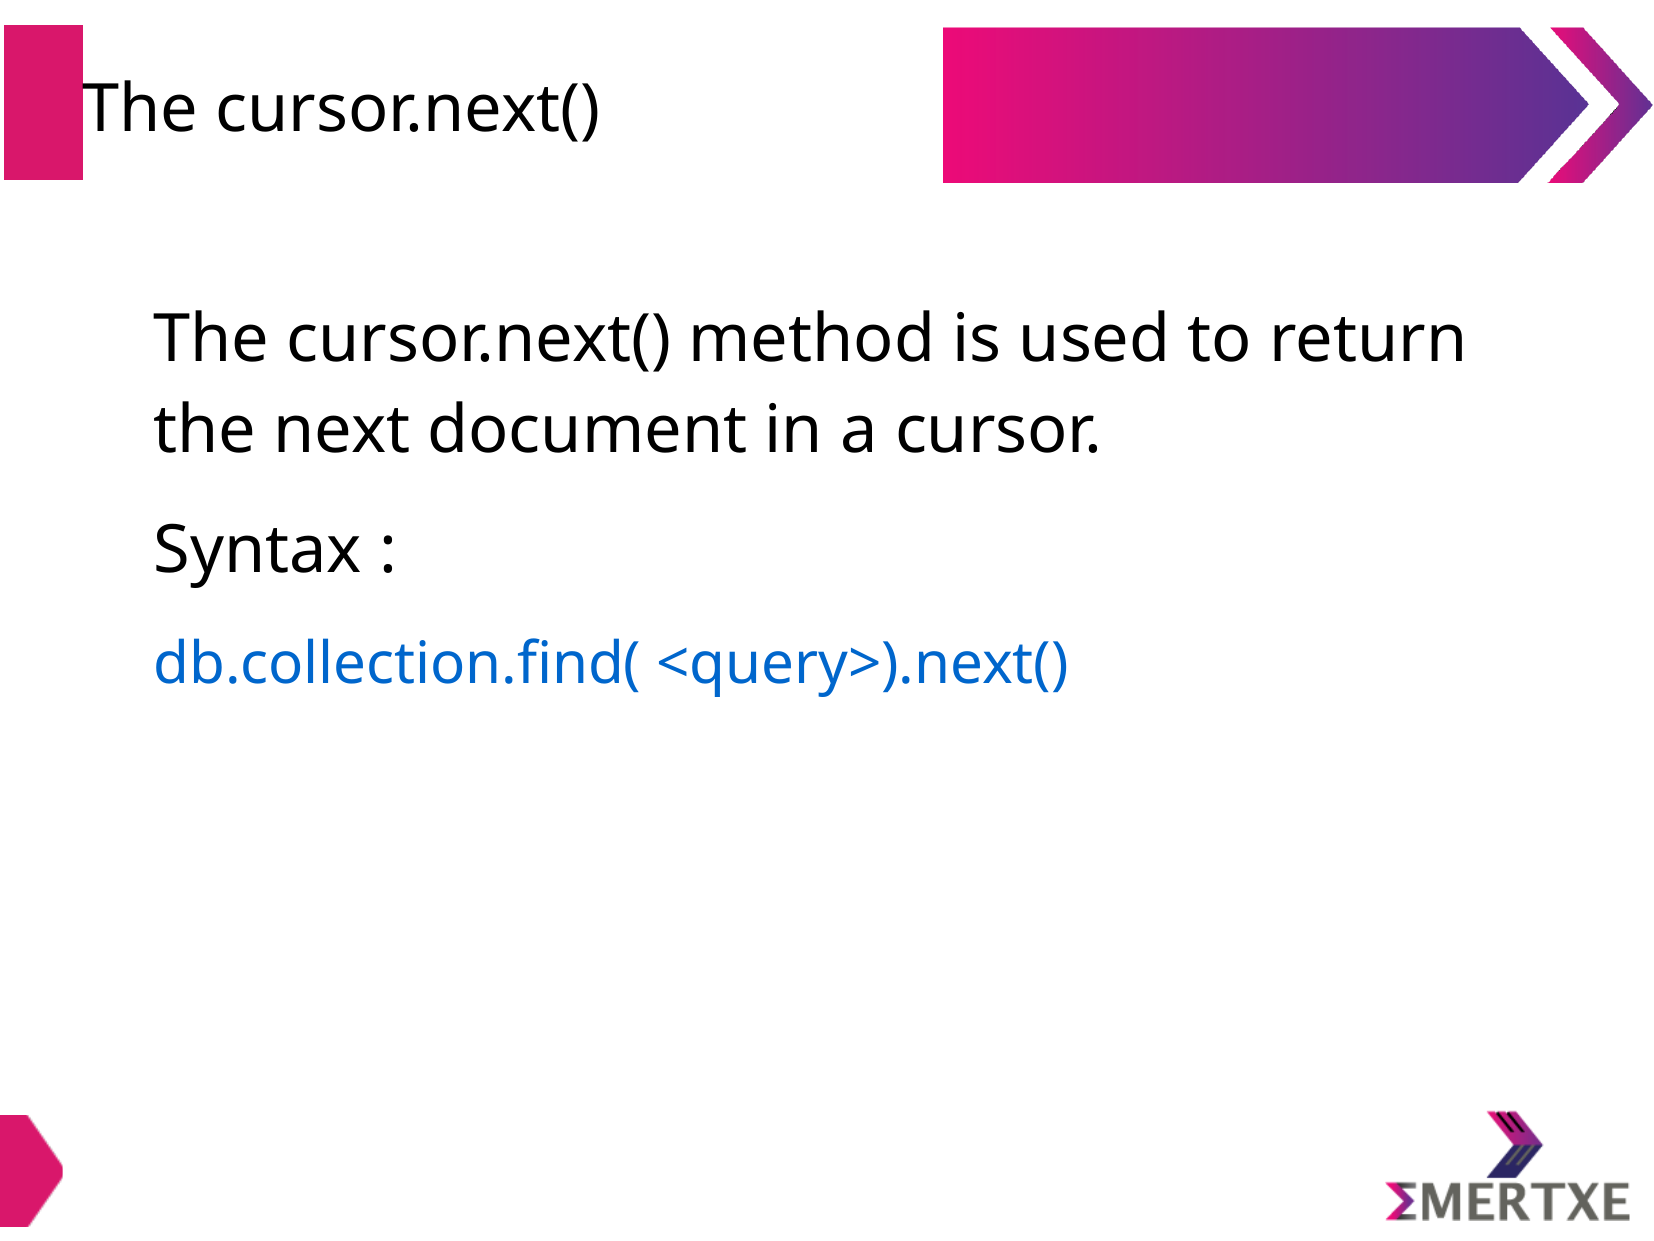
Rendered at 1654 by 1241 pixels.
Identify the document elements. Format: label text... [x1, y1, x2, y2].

picture [1385, 1107, 1631, 1221]
picture [1571, 27, 1653, 183]
list The cursor.next() method is used to return the next document in a cursor. Syntax : db.collection.find( <query>).next() [82, 290, 1571, 1010]
title The cursor.next() [82, 2, 1571, 210]
